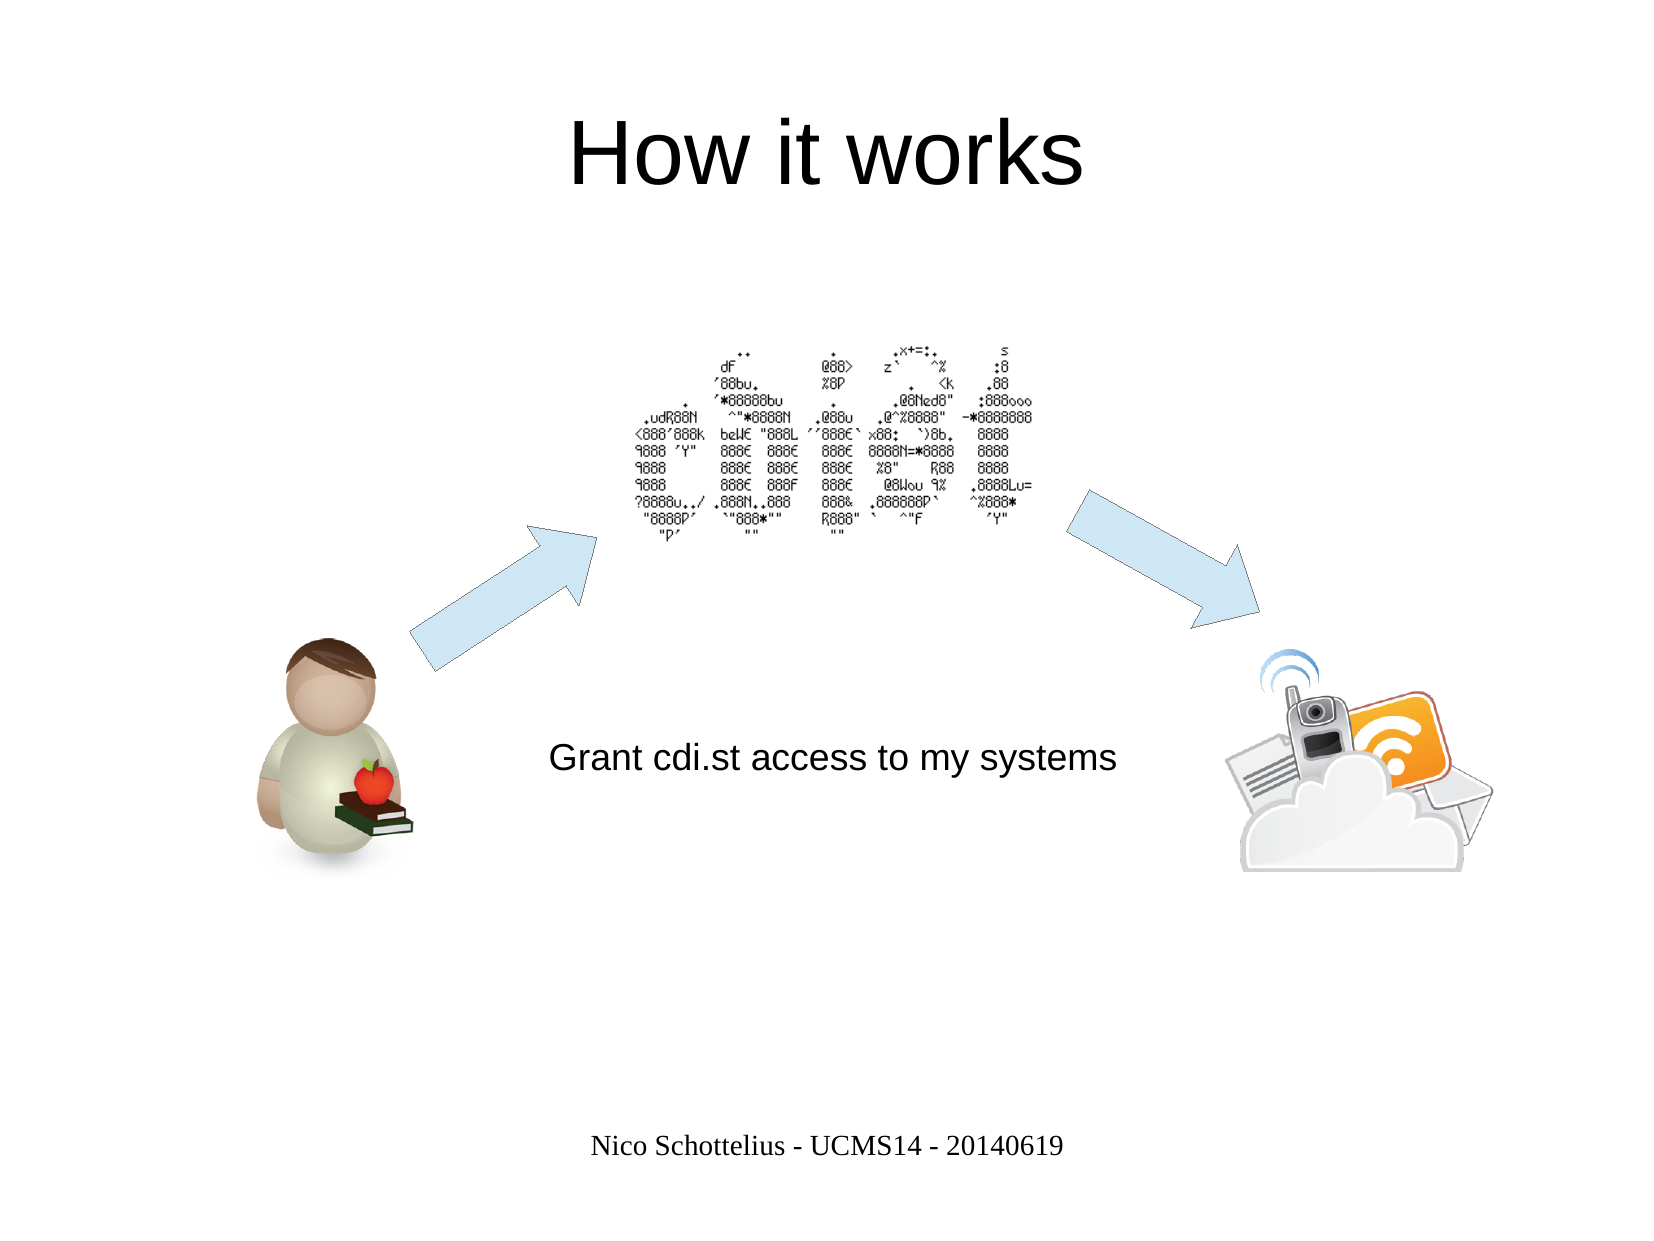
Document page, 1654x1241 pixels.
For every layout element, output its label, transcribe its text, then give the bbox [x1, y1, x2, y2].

picture [241, 616, 432, 879]
picture [1225, 649, 1500, 872]
text_box Grant cdi.st access to my systems [534, 729, 1133, 791]
text_box [1066, 489, 1260, 629]
text_box [409, 525, 597, 672]
picture [633, 332, 1038, 548]
title How it works [82, 49, 1571, 257]
